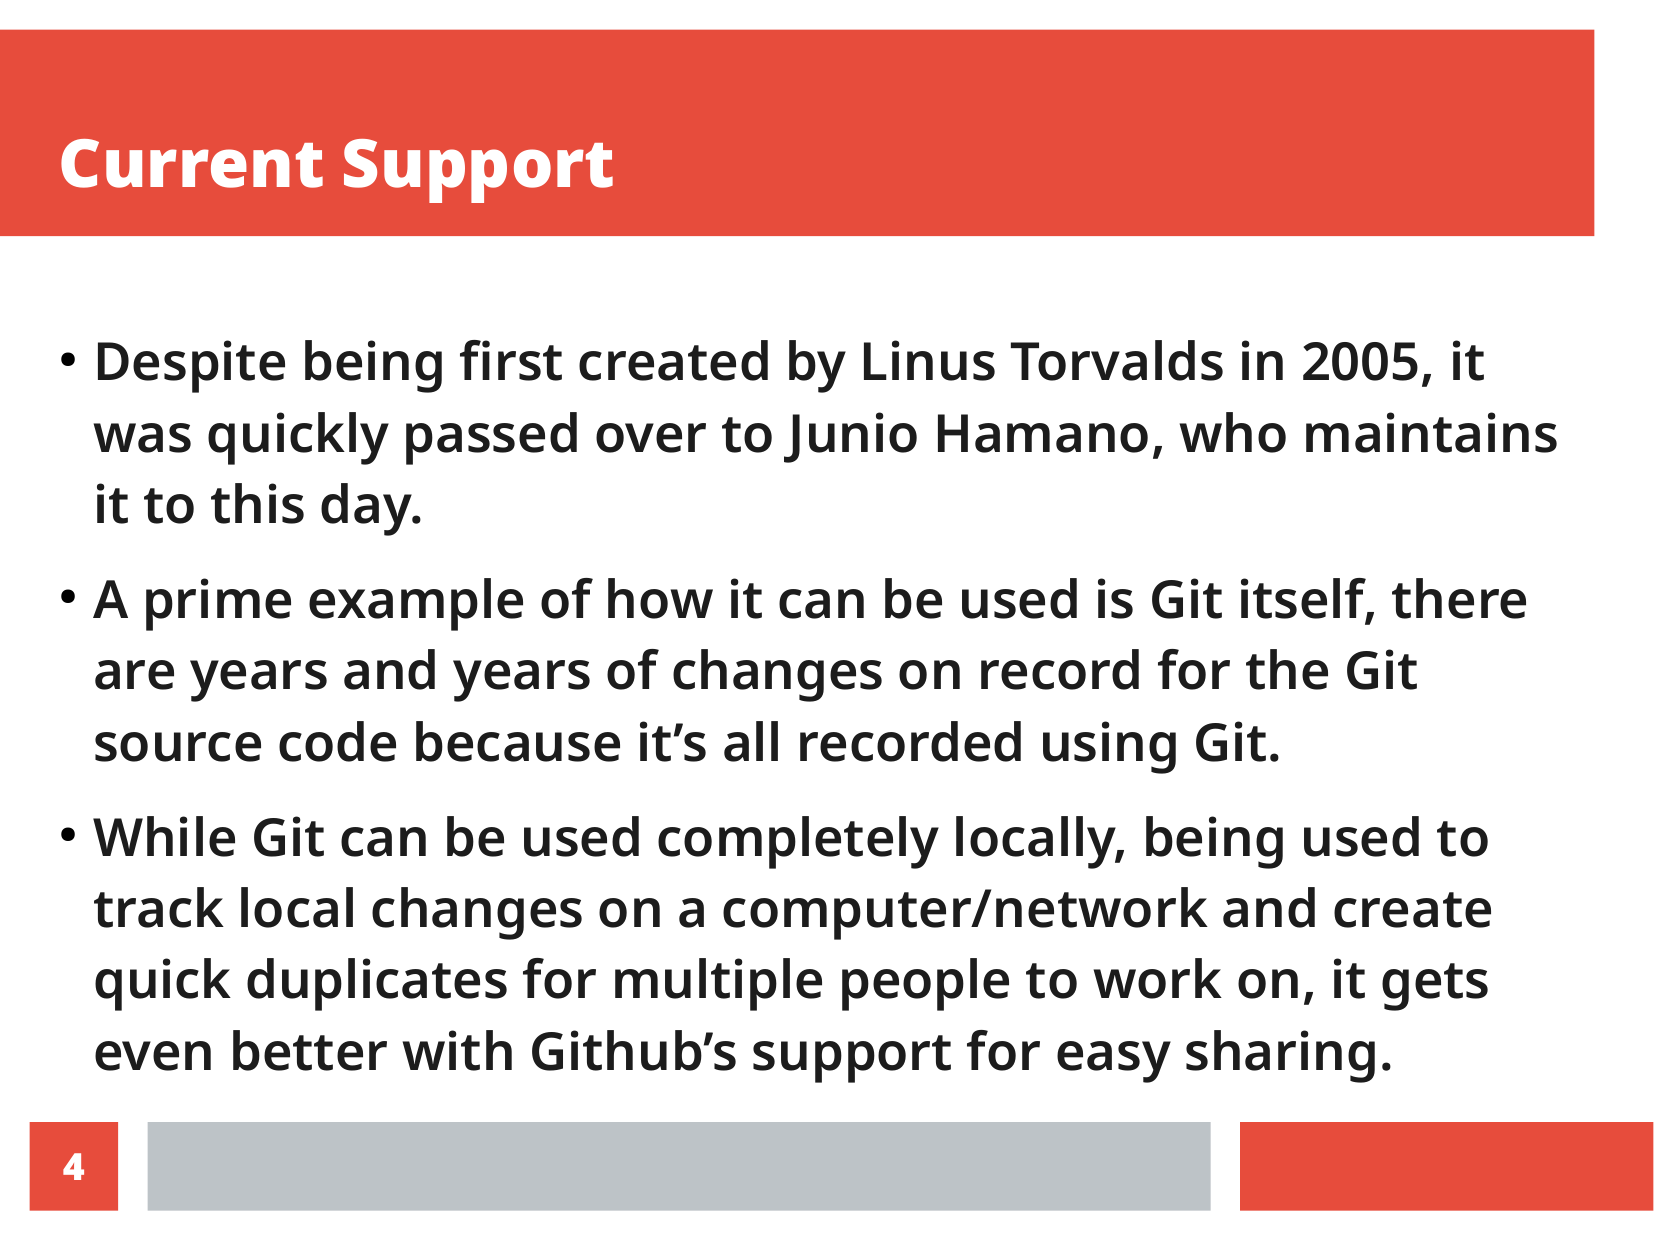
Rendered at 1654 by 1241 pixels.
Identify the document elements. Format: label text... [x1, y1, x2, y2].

list Despite being first created by Linus Torvalds in 2005, it was quickly passed over to Junio Hamano, who maintains it to this day. A prime example of how it can be used is Git itself, there are years and years of changes on record for the Git source code because it’s all recorded using Git. While Git can be used completely locally, being used to track local changes on a computer/network and create quick duplicates for multiple people to work on, it gets even better with Github’s support for easy sharing. [59, 324, 1565, 1093]
title Current Support [59, 59, 1595, 207]
